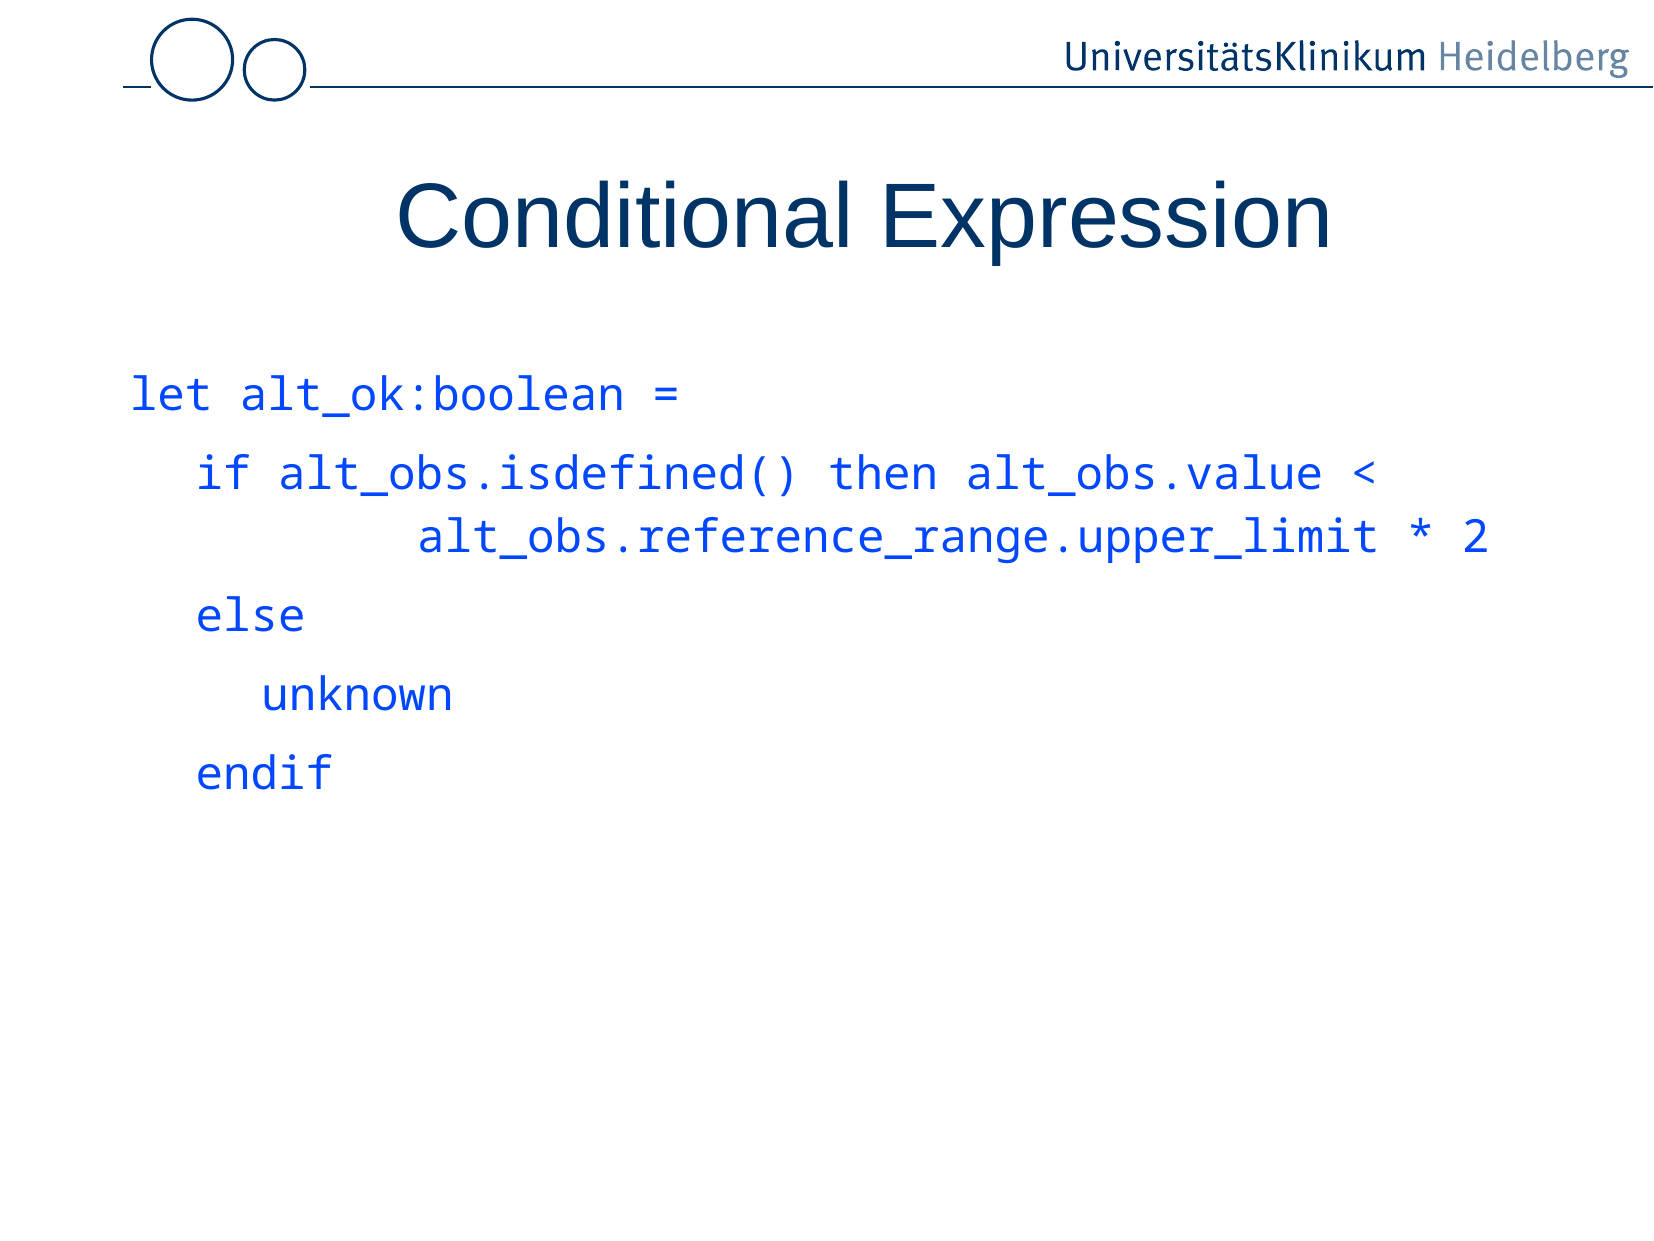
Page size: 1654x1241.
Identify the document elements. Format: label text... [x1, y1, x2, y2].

title Conditional Expression [121, 99, 1610, 323]
text_box let alt_ok:boolean = if alt_obs.isdefined() then alt_obs.value < alt_obs.reference_range.upper_limit * 2 else unknown endif [59, 354, 1595, 1058]
